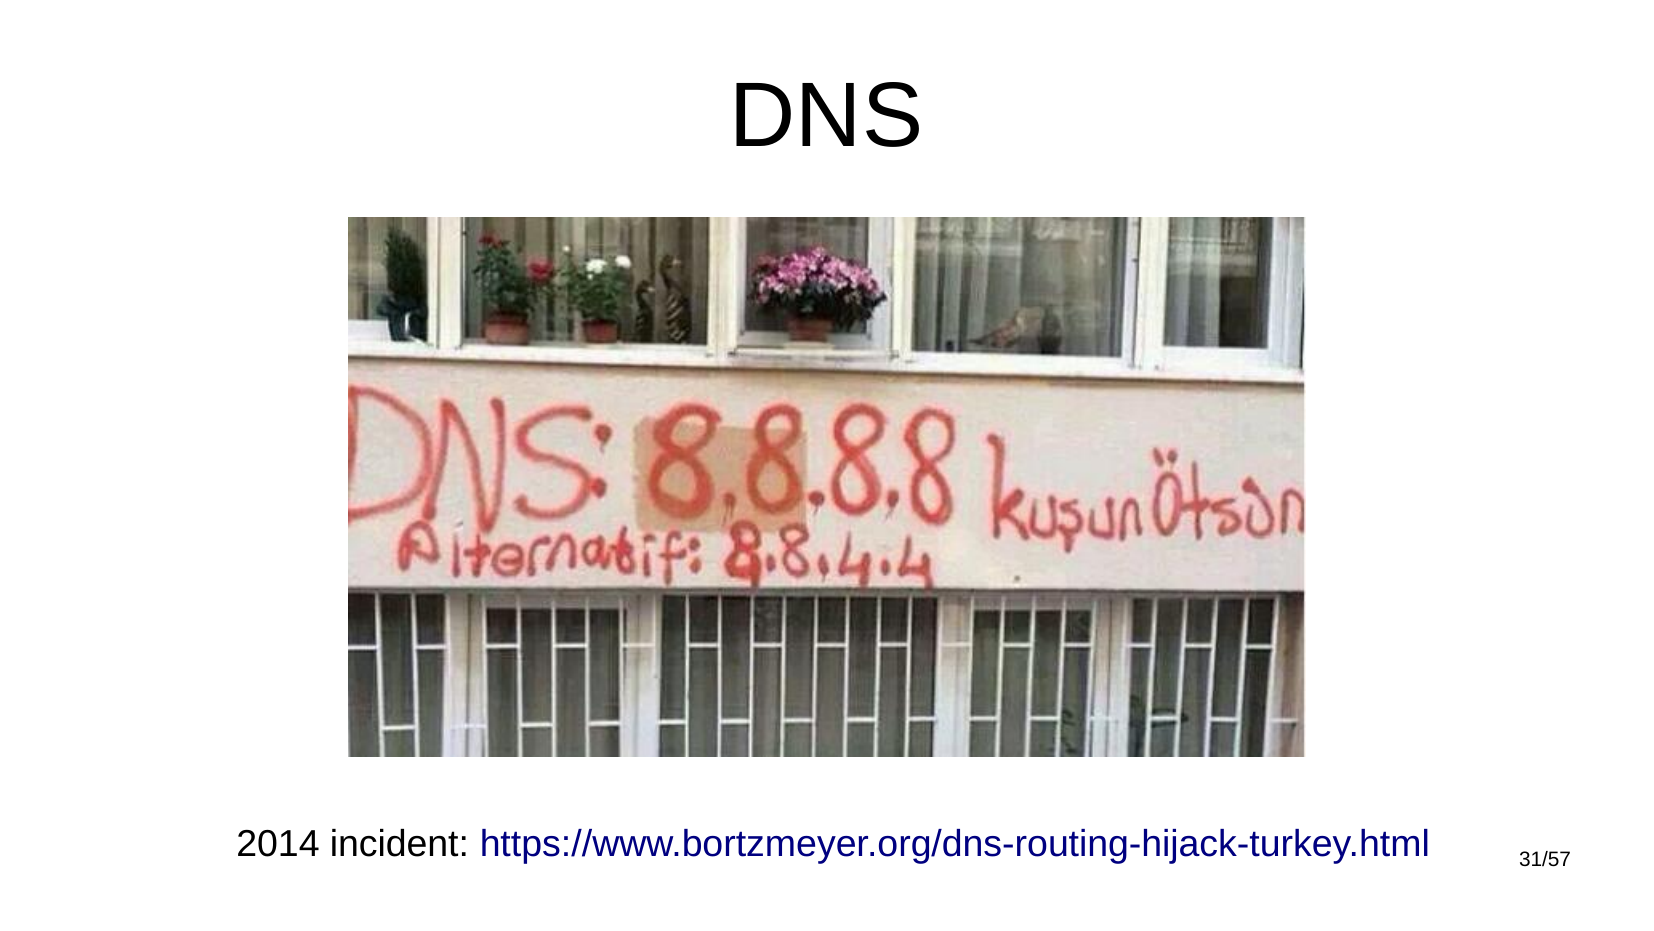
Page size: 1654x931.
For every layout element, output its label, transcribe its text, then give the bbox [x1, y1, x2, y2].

title DNS [82, 37, 1571, 193]
text_box 2014 incident: https://www.bortzmeyer.org/dns-routing-hijack-turkey.html [177, 814, 1501, 914]
picture [348, 217, 1306, 758]
